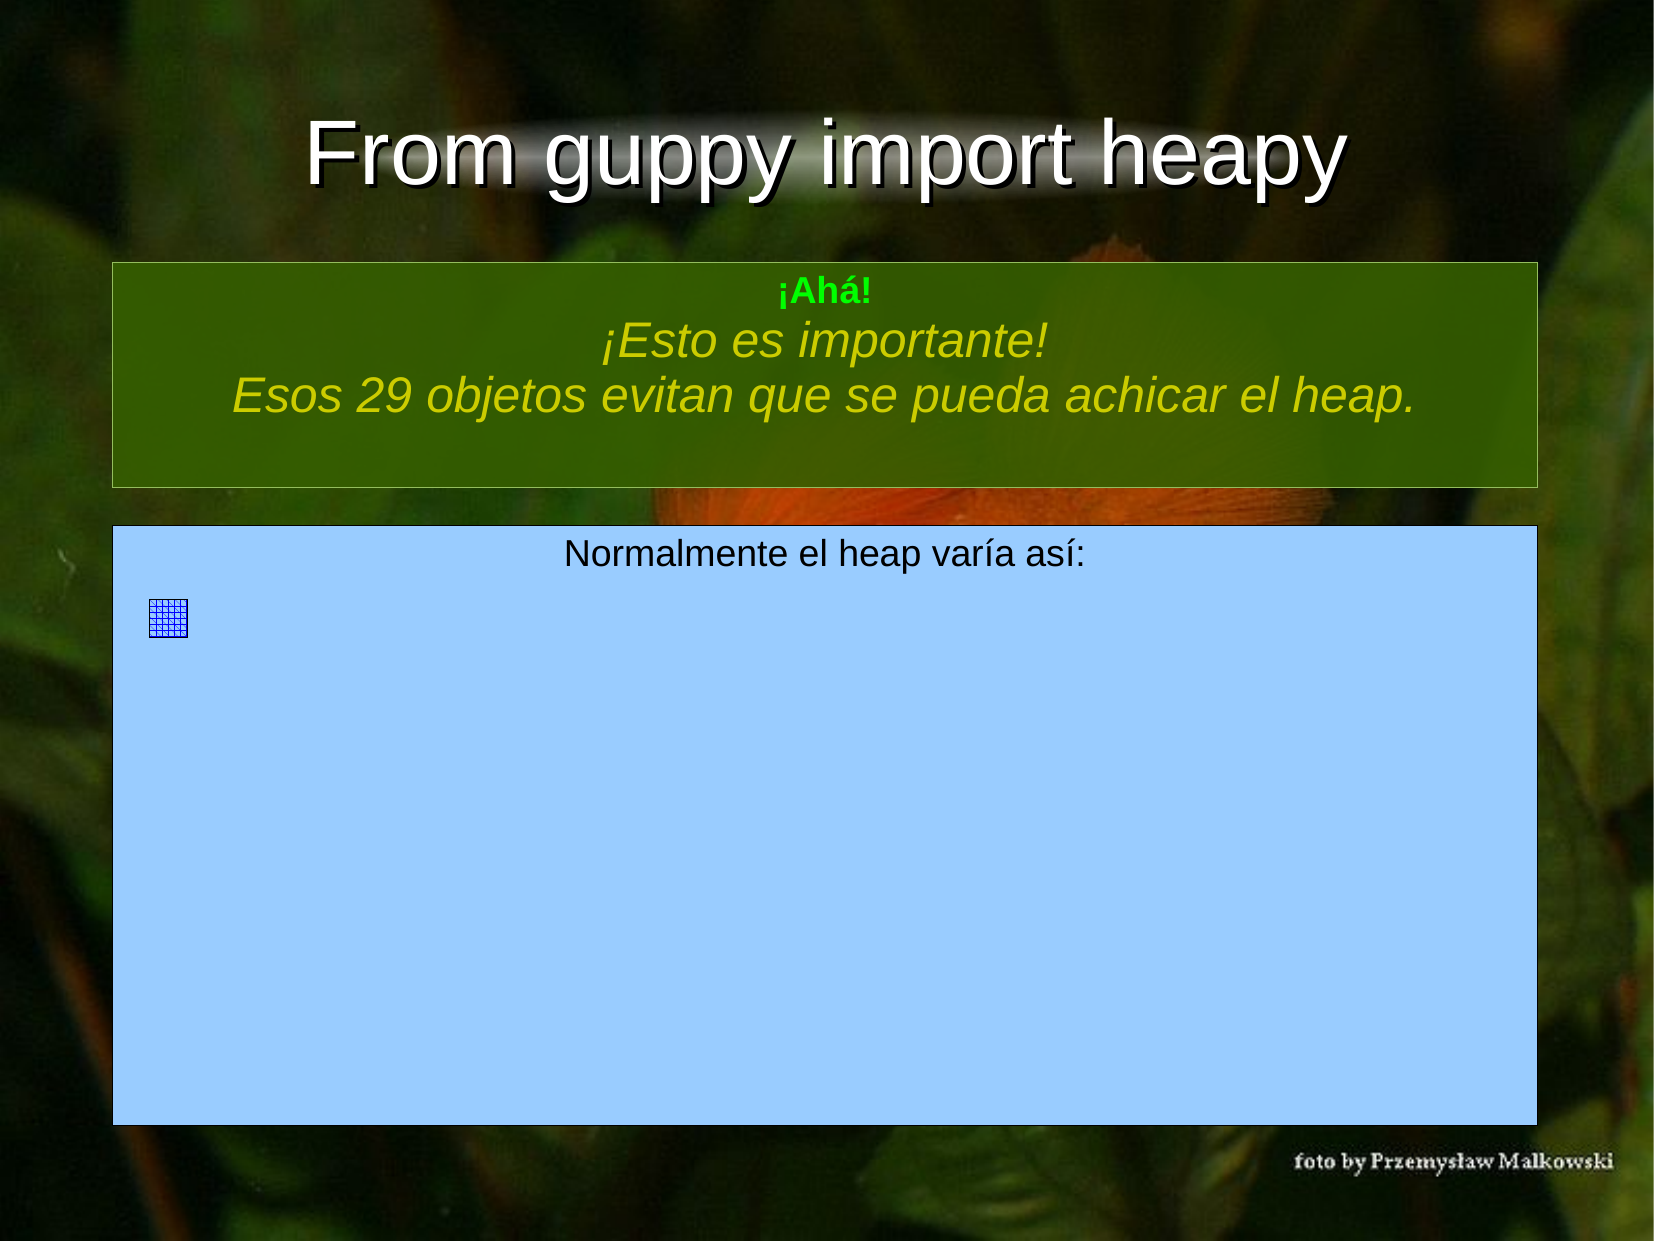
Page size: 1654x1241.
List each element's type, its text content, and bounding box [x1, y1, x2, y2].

title From guppy import heapy [82, 49, 1571, 257]
text_box [149, 599, 188, 638]
picture [0, 0, 1654, 1241]
text_box ¡Ahá! ¡Esto es importante! Esos 29 objetos evitan que se pueda achicar el heap. [112, 262, 1538, 488]
text_box Normalmente el heap varía así: [112, 525, 1538, 1126]
